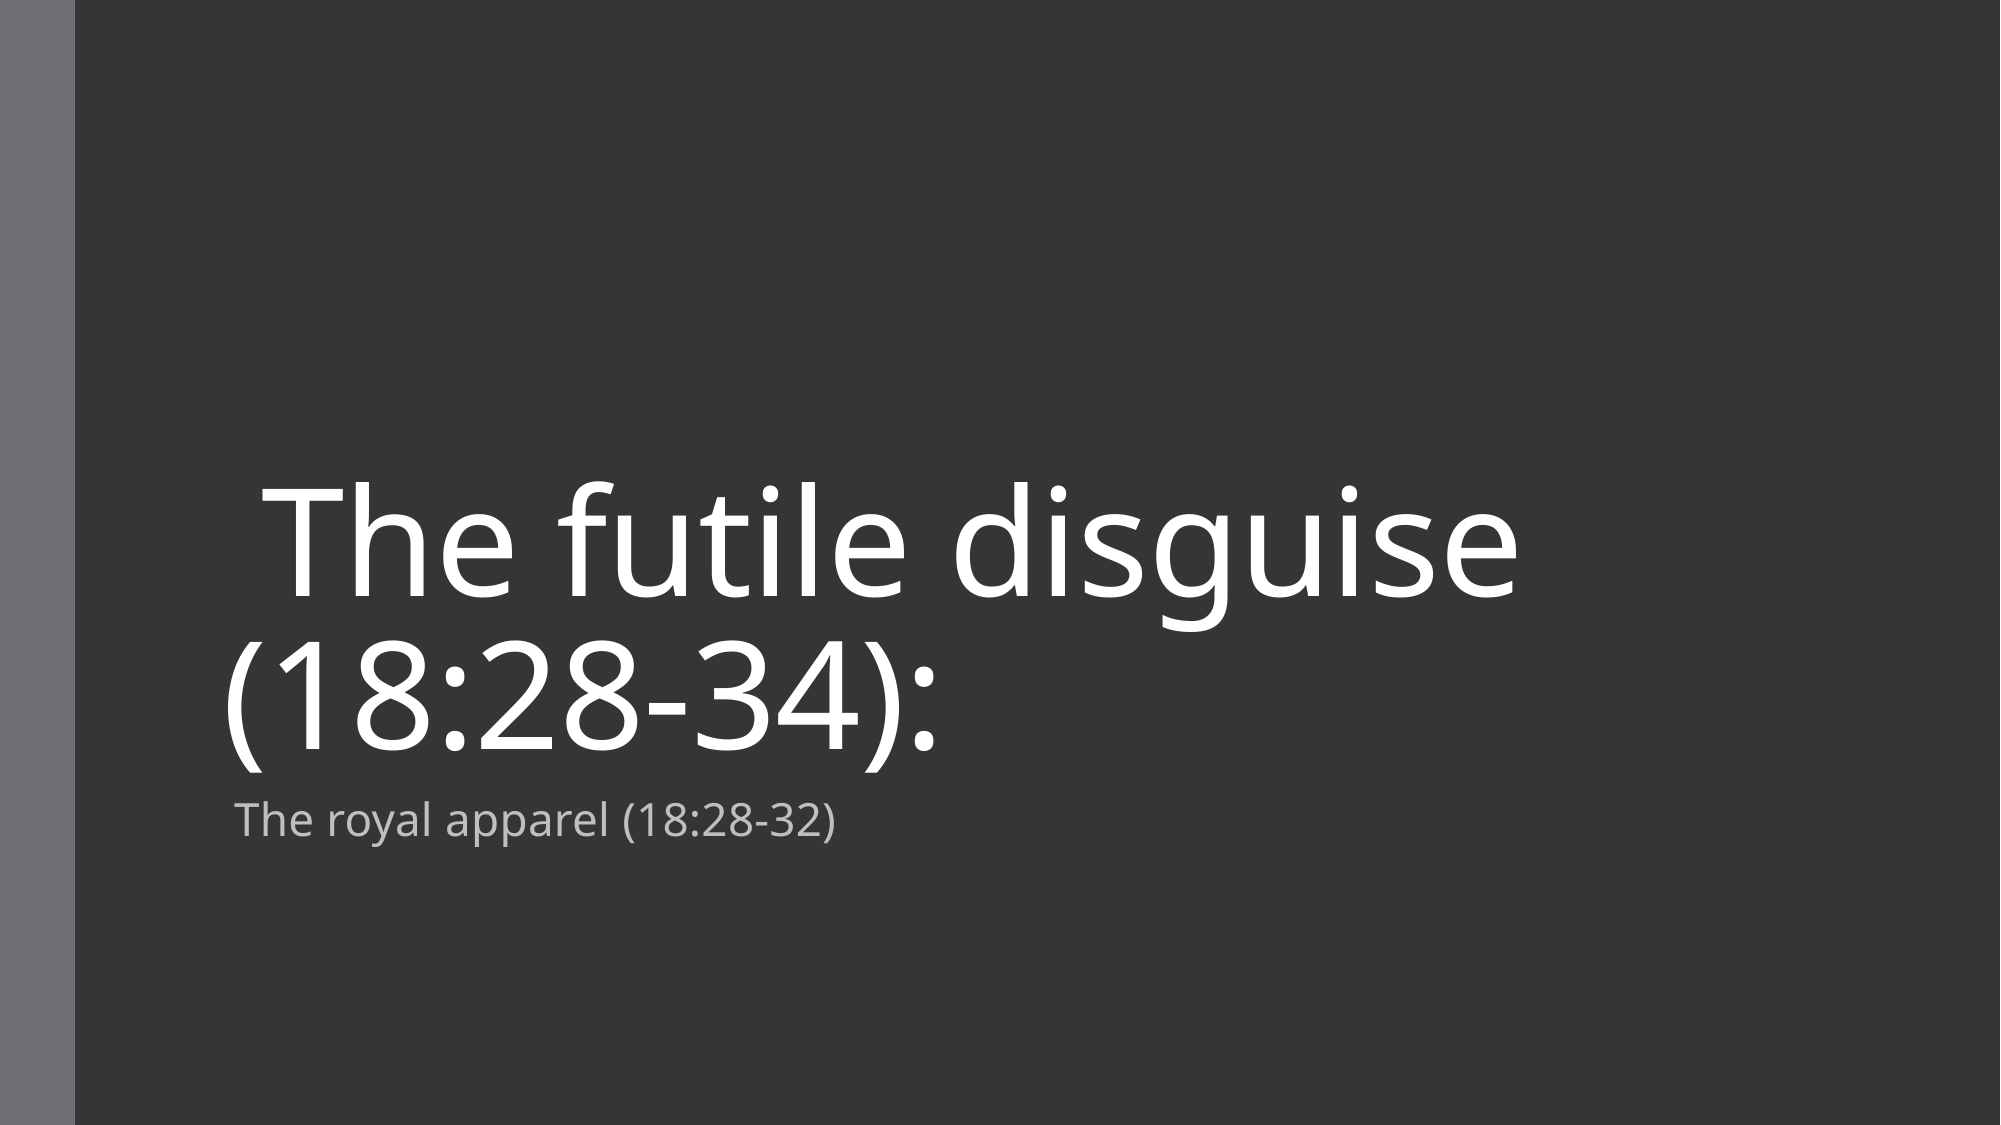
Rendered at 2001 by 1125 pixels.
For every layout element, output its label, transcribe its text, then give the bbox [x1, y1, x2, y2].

subtitle The royal apparel (18:28-32) [206, 787, 1752, 1066]
title The futile disguise (18:28-34): [206, 124, 1752, 787]
